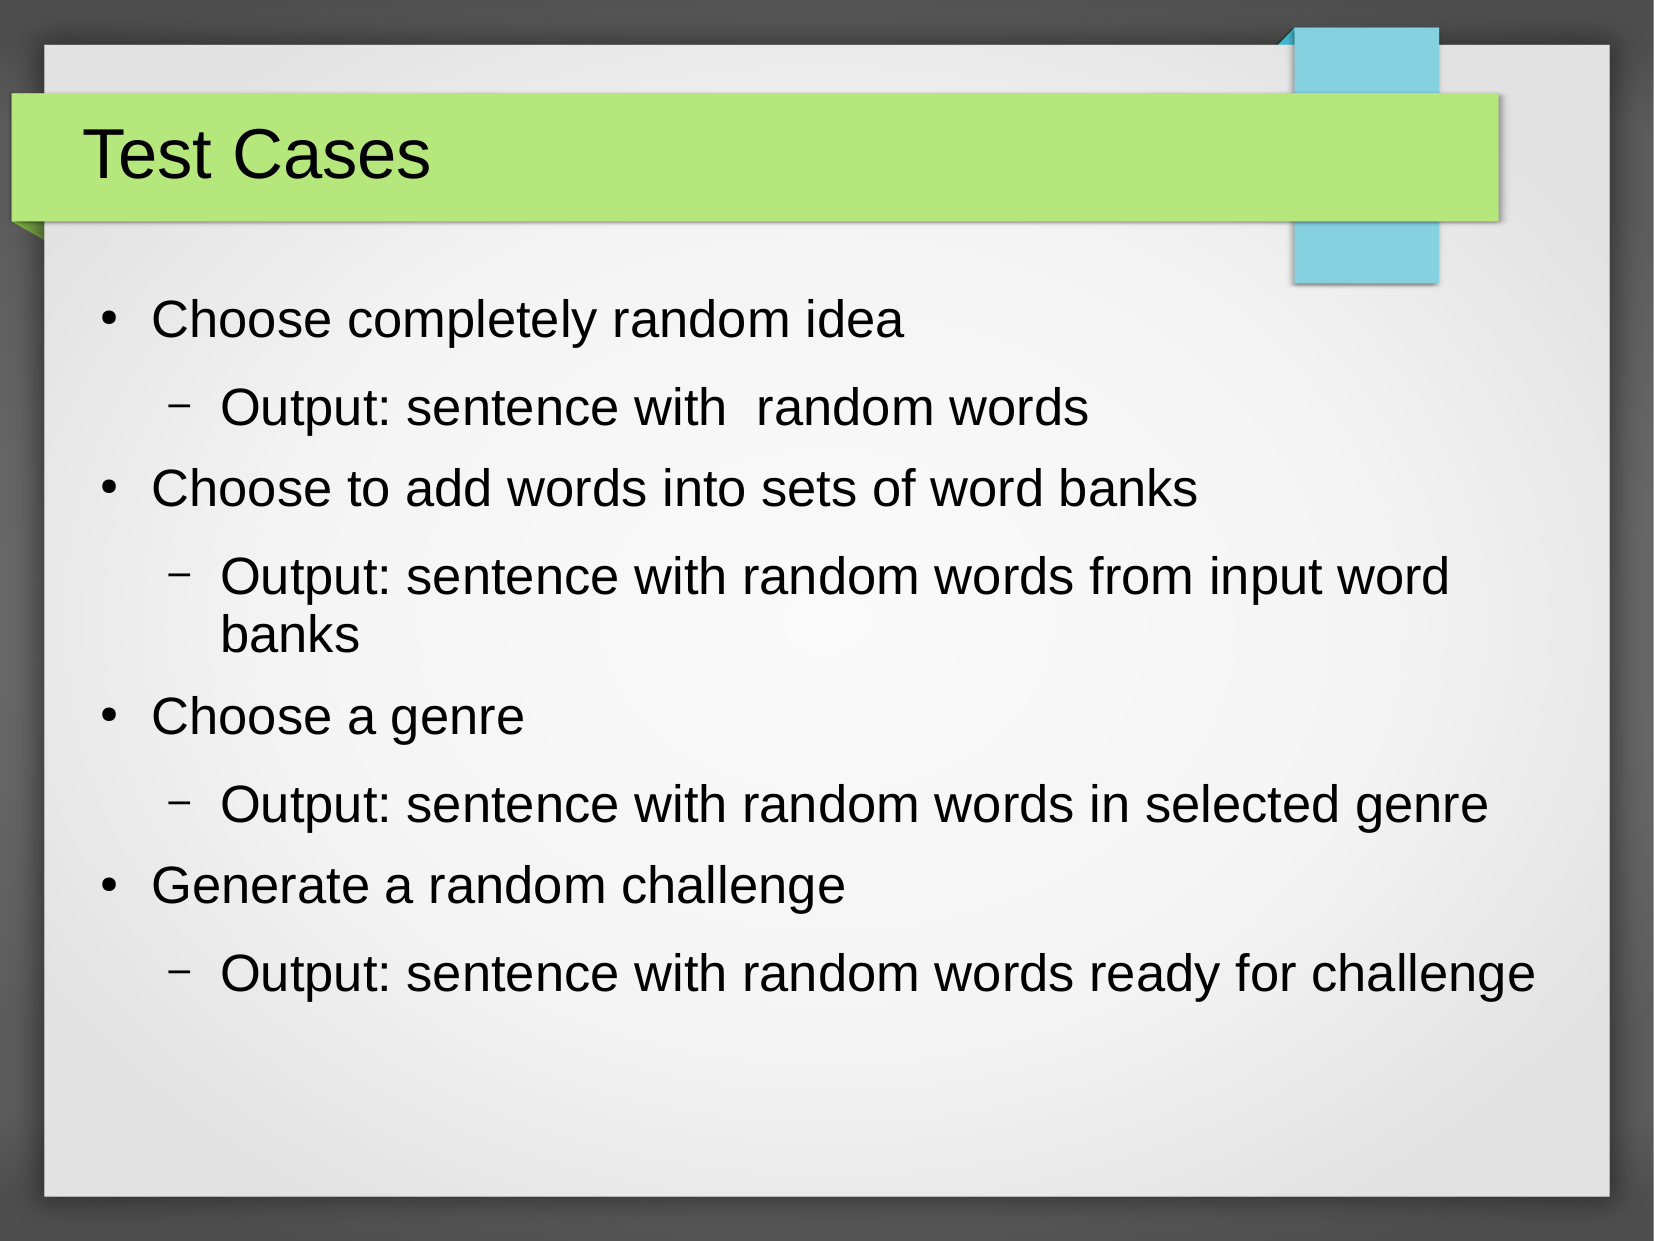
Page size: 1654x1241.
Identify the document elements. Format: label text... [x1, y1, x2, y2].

list Choose completely random idea Output: sentence with random words Choose to add words into sets of word banks Output: sentence with random words from input word banks Choose a genre Output: sentence with random words in selected genre Generate a random challenge Output: sentence with random words ready for challenge [82, 290, 1571, 1010]
title Test Cases [82, 94, 1264, 213]
picture [0, 0, 1654, 1241]
